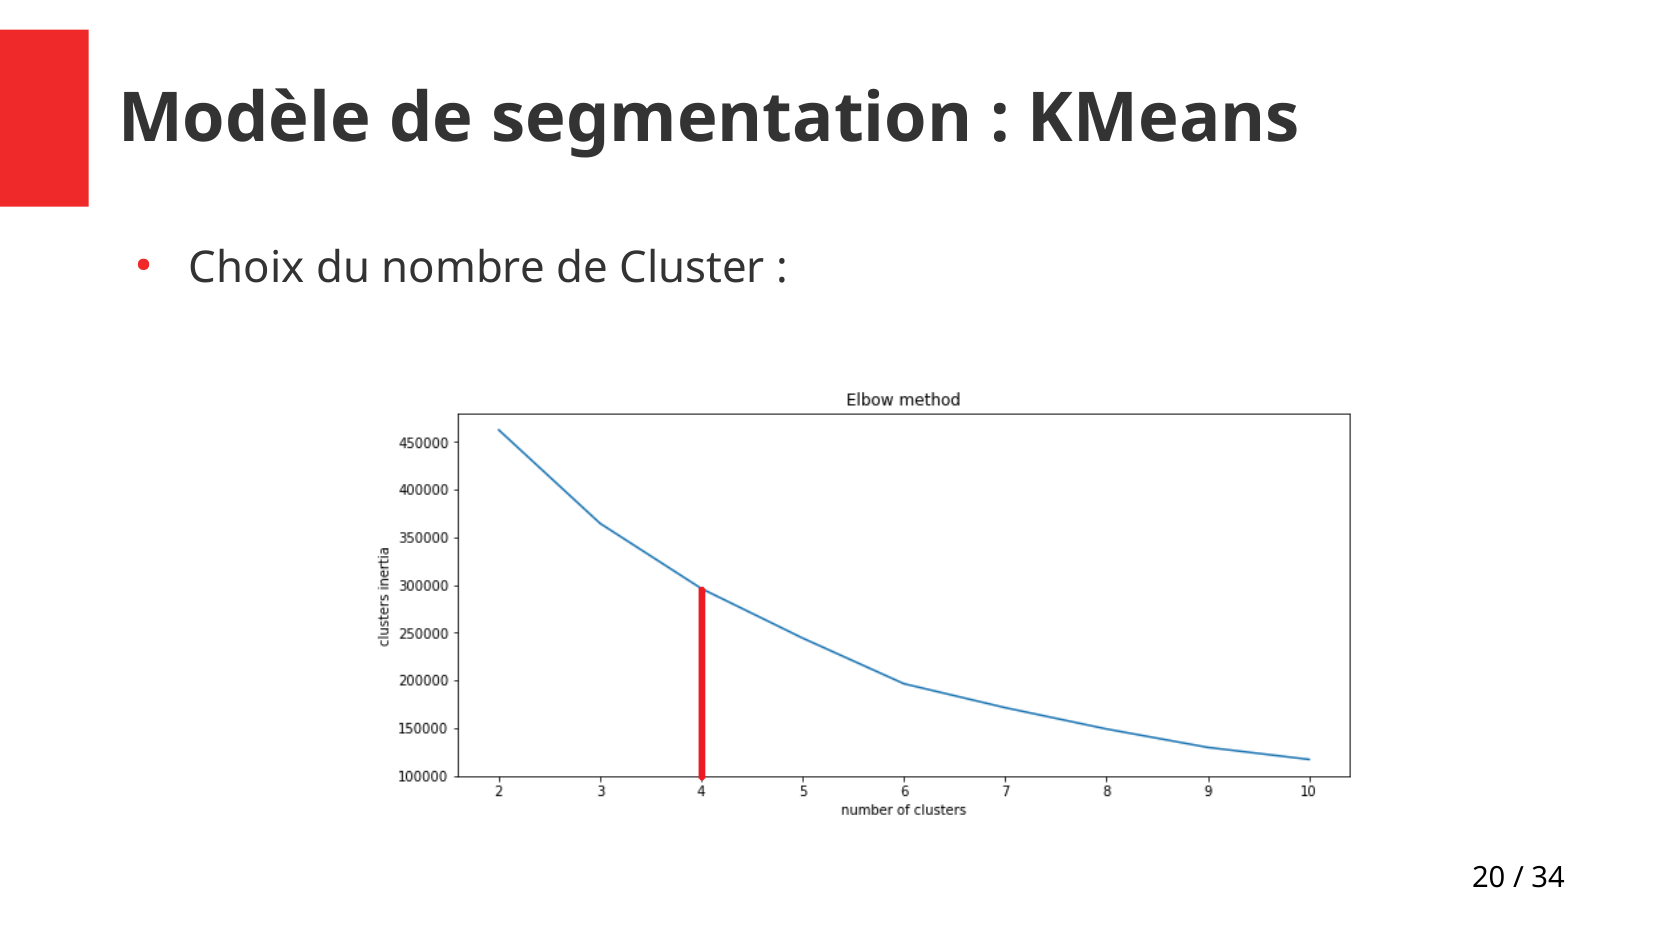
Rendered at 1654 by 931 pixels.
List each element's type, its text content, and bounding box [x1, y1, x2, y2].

picture [370, 383, 1359, 827]
list Choix du nombre de Cluster : [118, 236, 1536, 857]
title Modèle de segmentation : KMeans [118, 37, 1571, 193]
